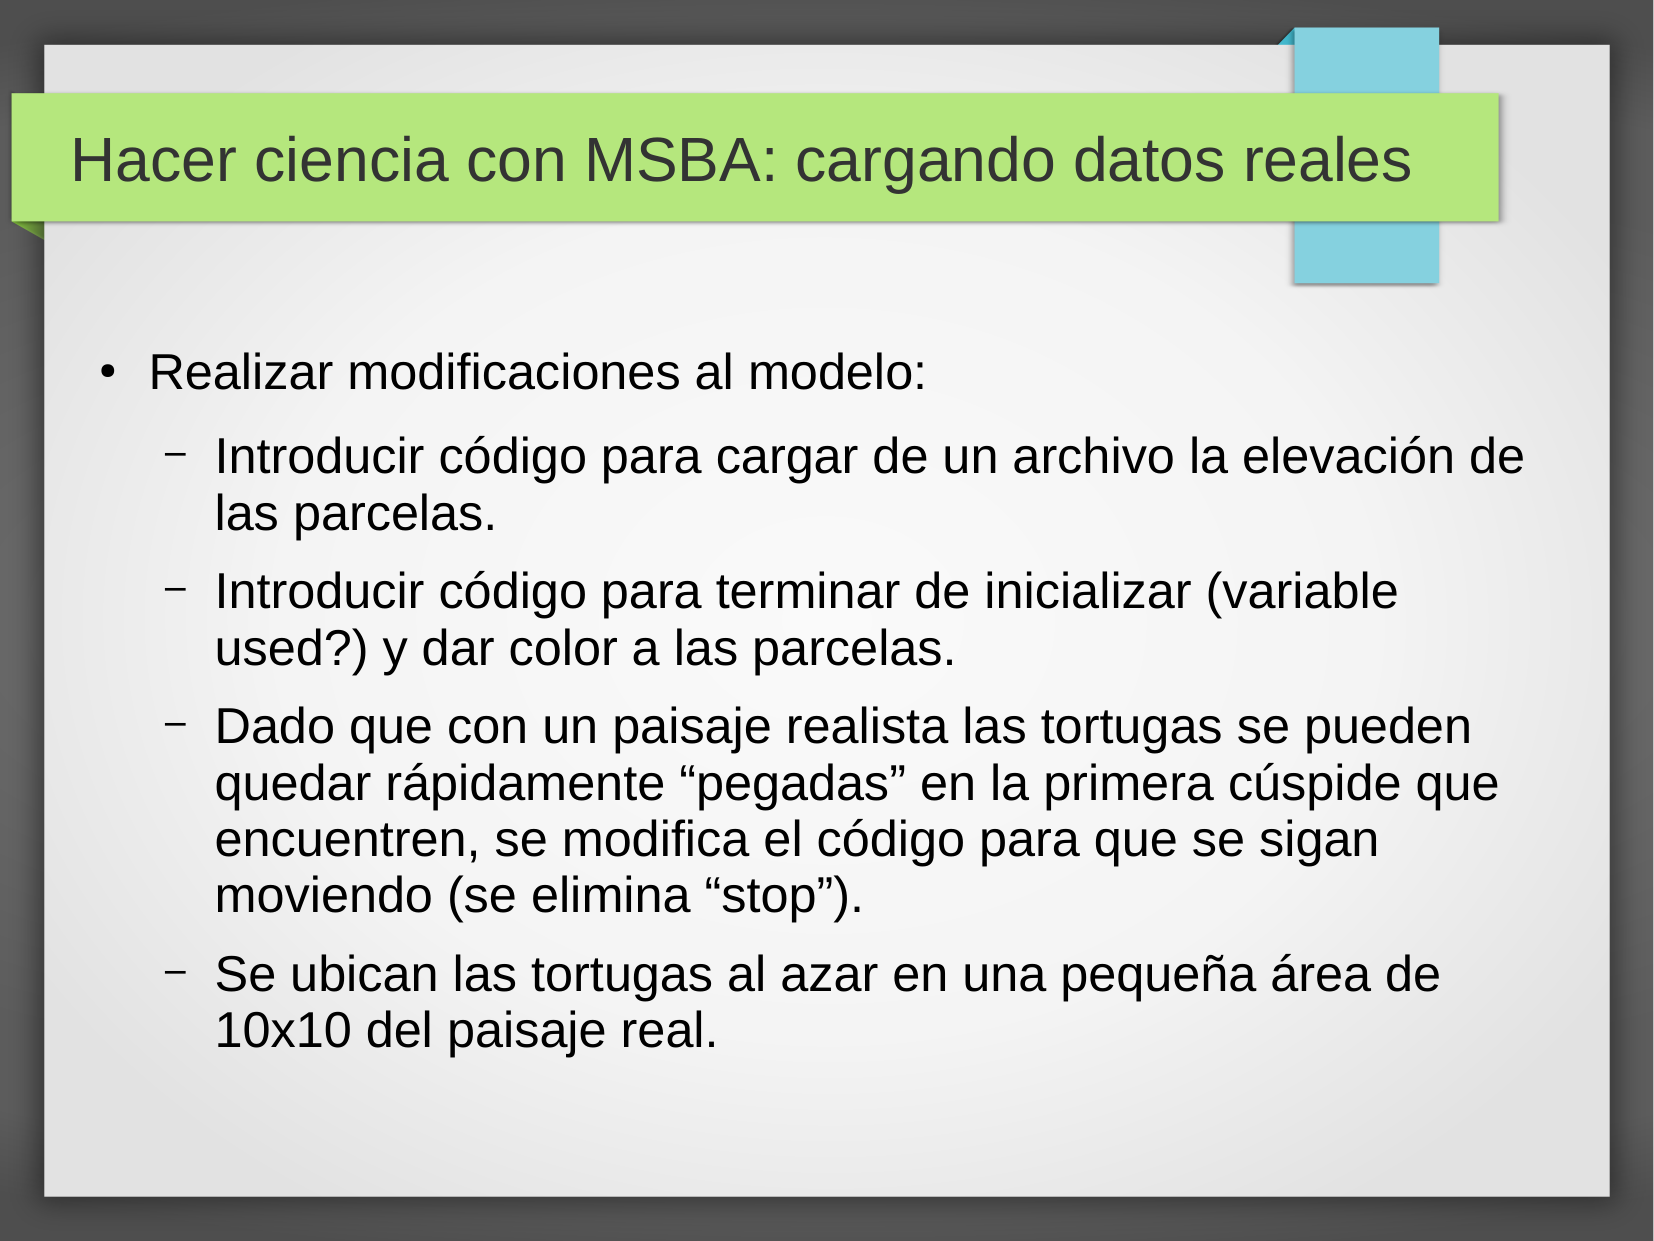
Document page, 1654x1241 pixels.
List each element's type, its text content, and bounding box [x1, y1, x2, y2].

title Hacer ciencia con MSBA: cargando datos reales [70, 106, 1477, 213]
list Realizar modificaciones al modelo: Introducir código para cargar de un archivo la elevación de las parcelas. Introducir código para terminar de inicializar (variable used?) y dar color a las parcelas. Dado que con un paisaje realista las tortugas se pueden quedar rápidamente “pegadas” en la primera cúspide que encuentren, se modifica el código para que se sigan moviendo (se elimina “stop”). Se ubican las tortugas al azar en una pequeña área de 10x10 del paisaje real. [82, 343, 1538, 1063]
picture [0, 0, 1654, 1241]
